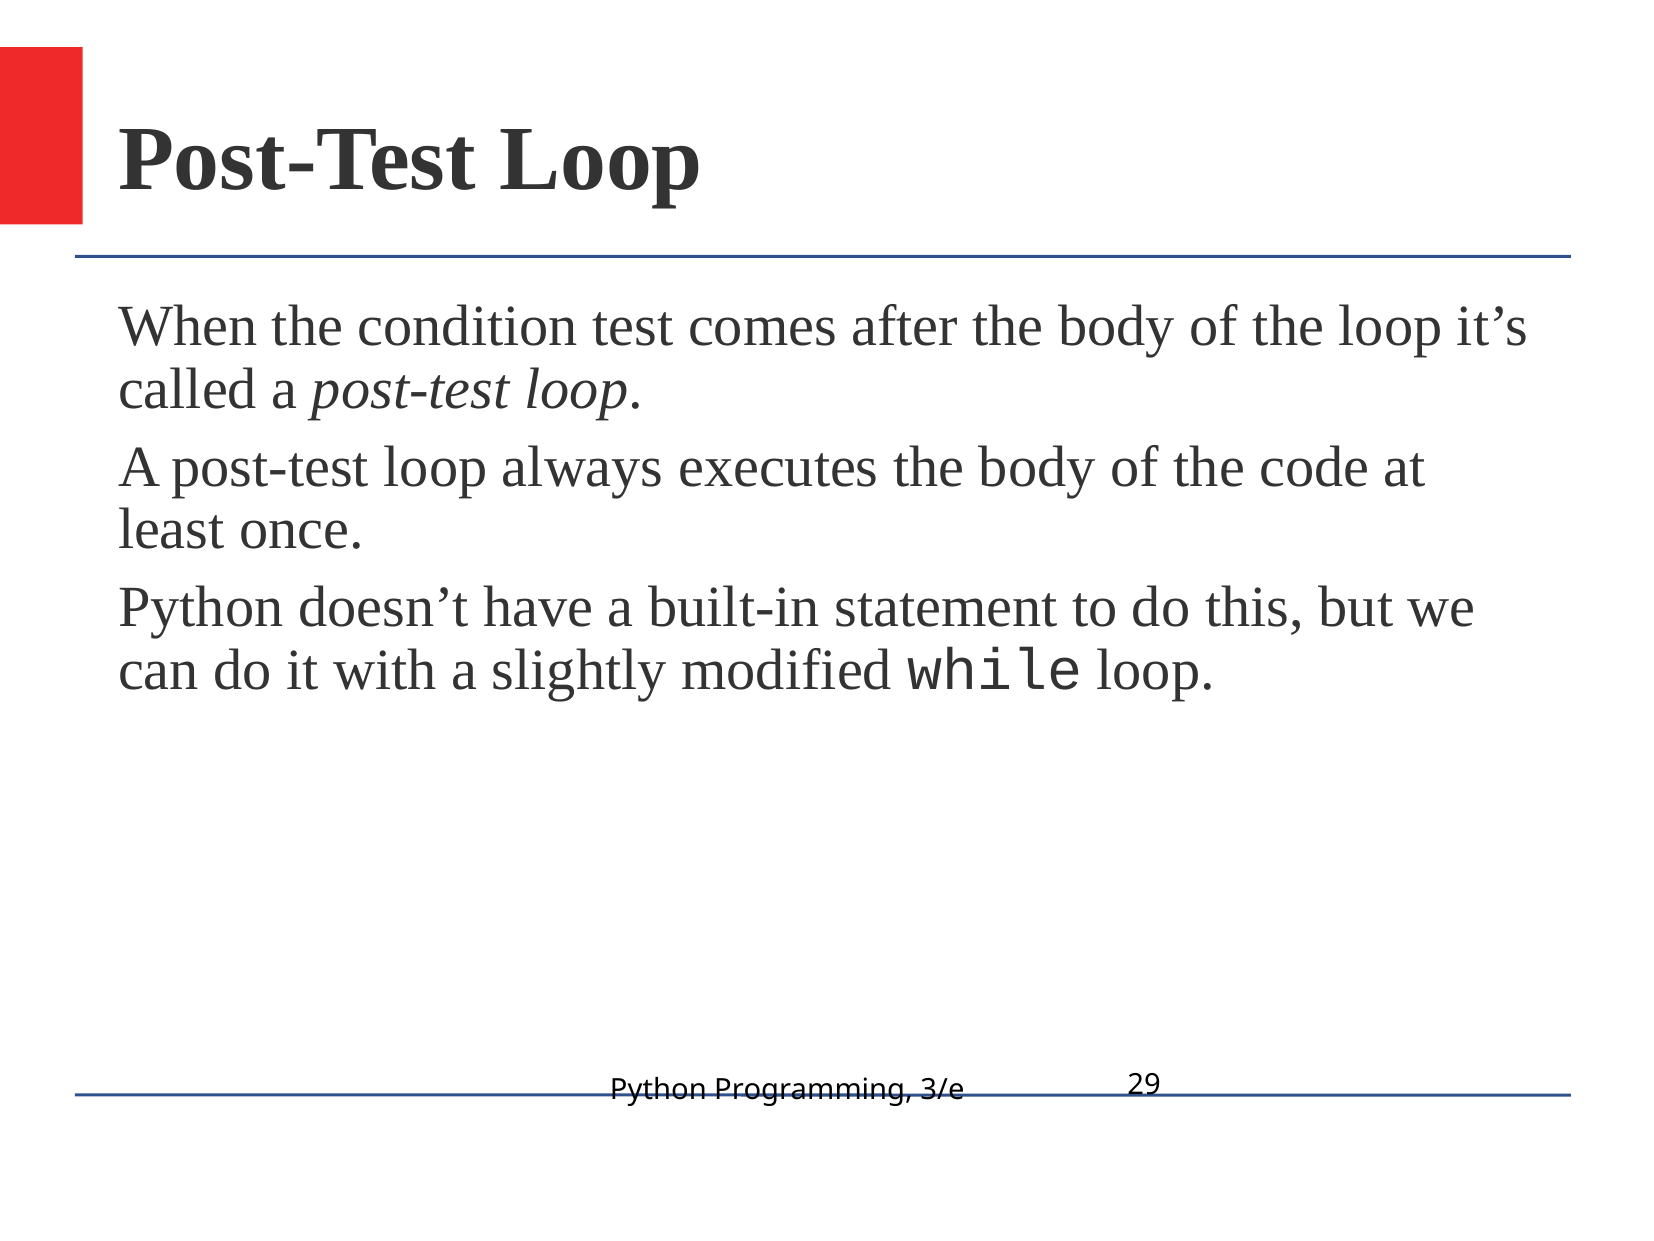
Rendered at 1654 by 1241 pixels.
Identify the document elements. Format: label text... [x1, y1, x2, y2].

text_box ‹#› [1112, 1080, 1426, 1113]
text_box Python Programming, 3/e [549, 1080, 1025, 1113]
list When the condition test comes after the body of the loop it’s called a post-test loop. A post-test loop always executes the body of the code at least once. Python doesn’t have a built-in statement to do this, but we can do it with a slightly modified while loop. [118, 295, 1536, 1080]
title Post-Test Loop [118, 49, 1571, 257]
